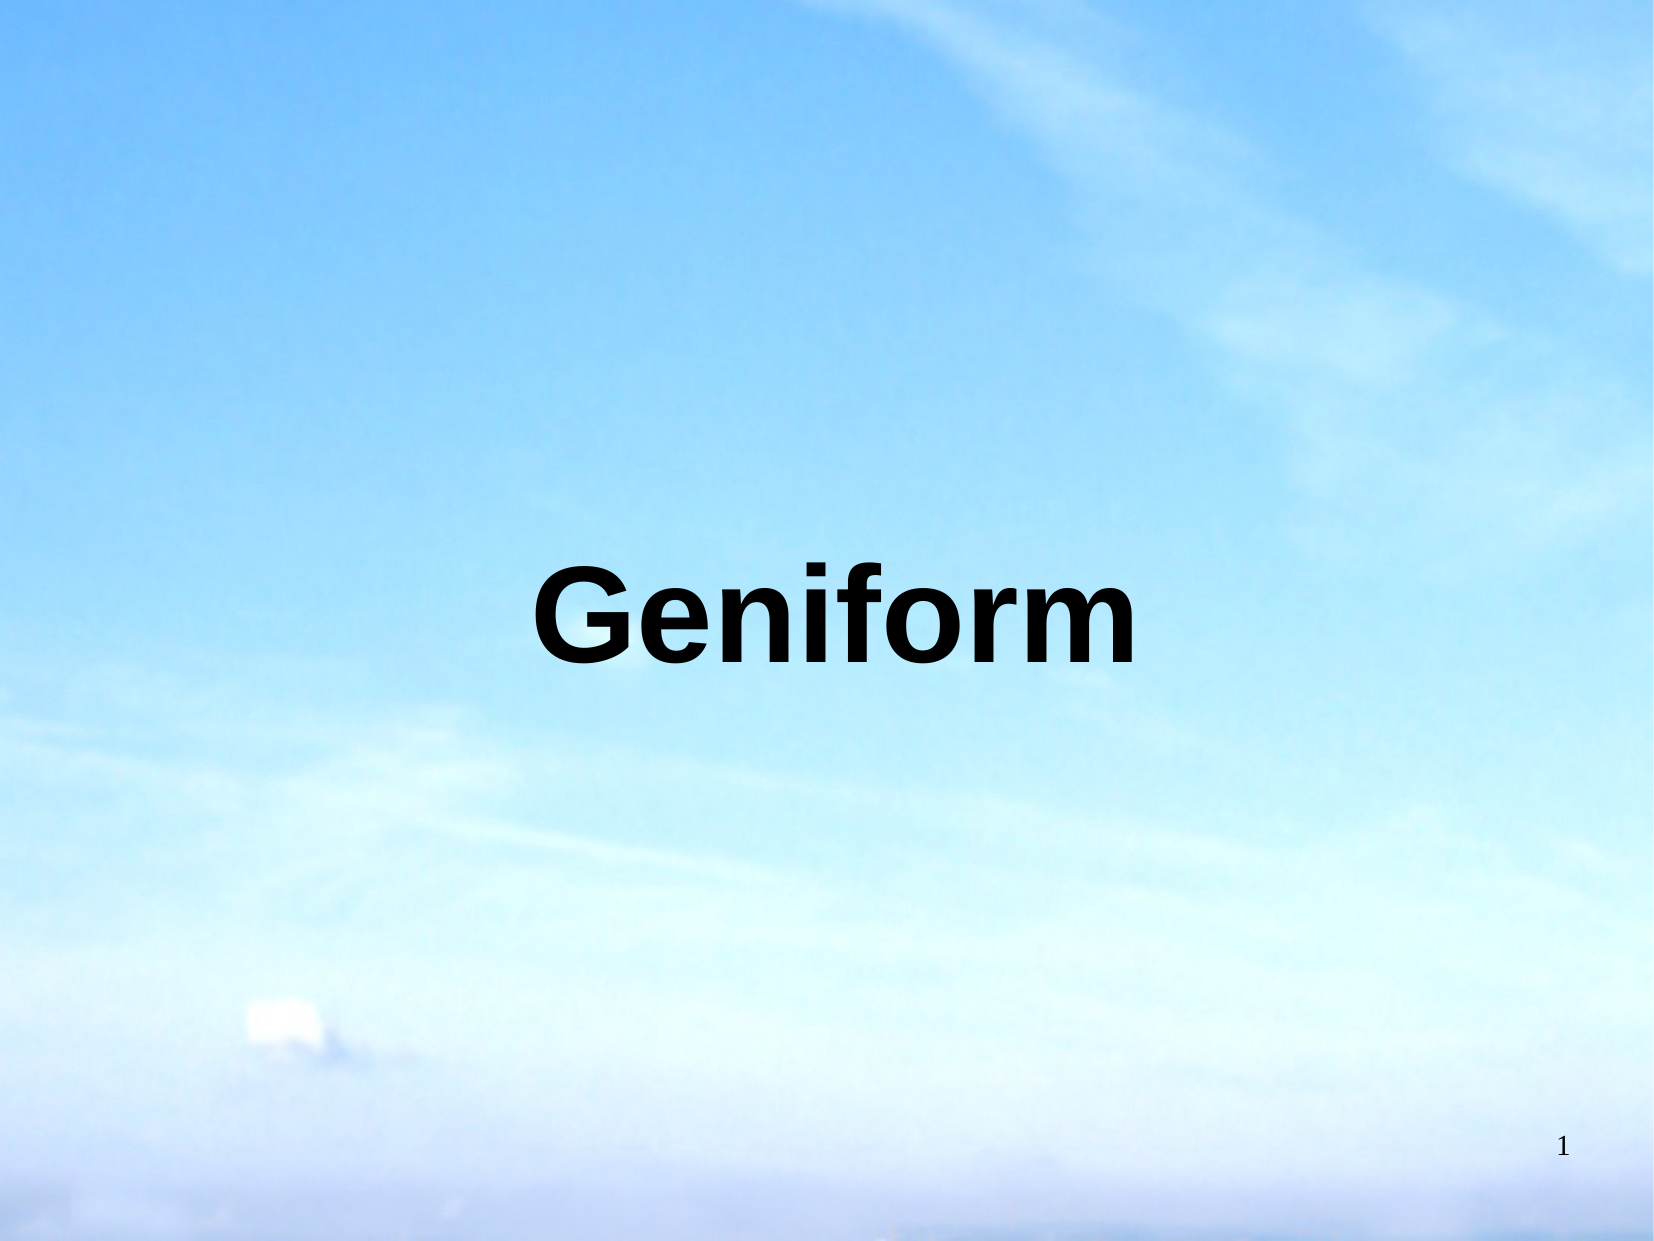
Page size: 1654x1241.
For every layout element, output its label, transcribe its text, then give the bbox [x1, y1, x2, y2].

picture [0, 0, 1654, 1241]
title Geniform [91, 518, 1580, 711]
